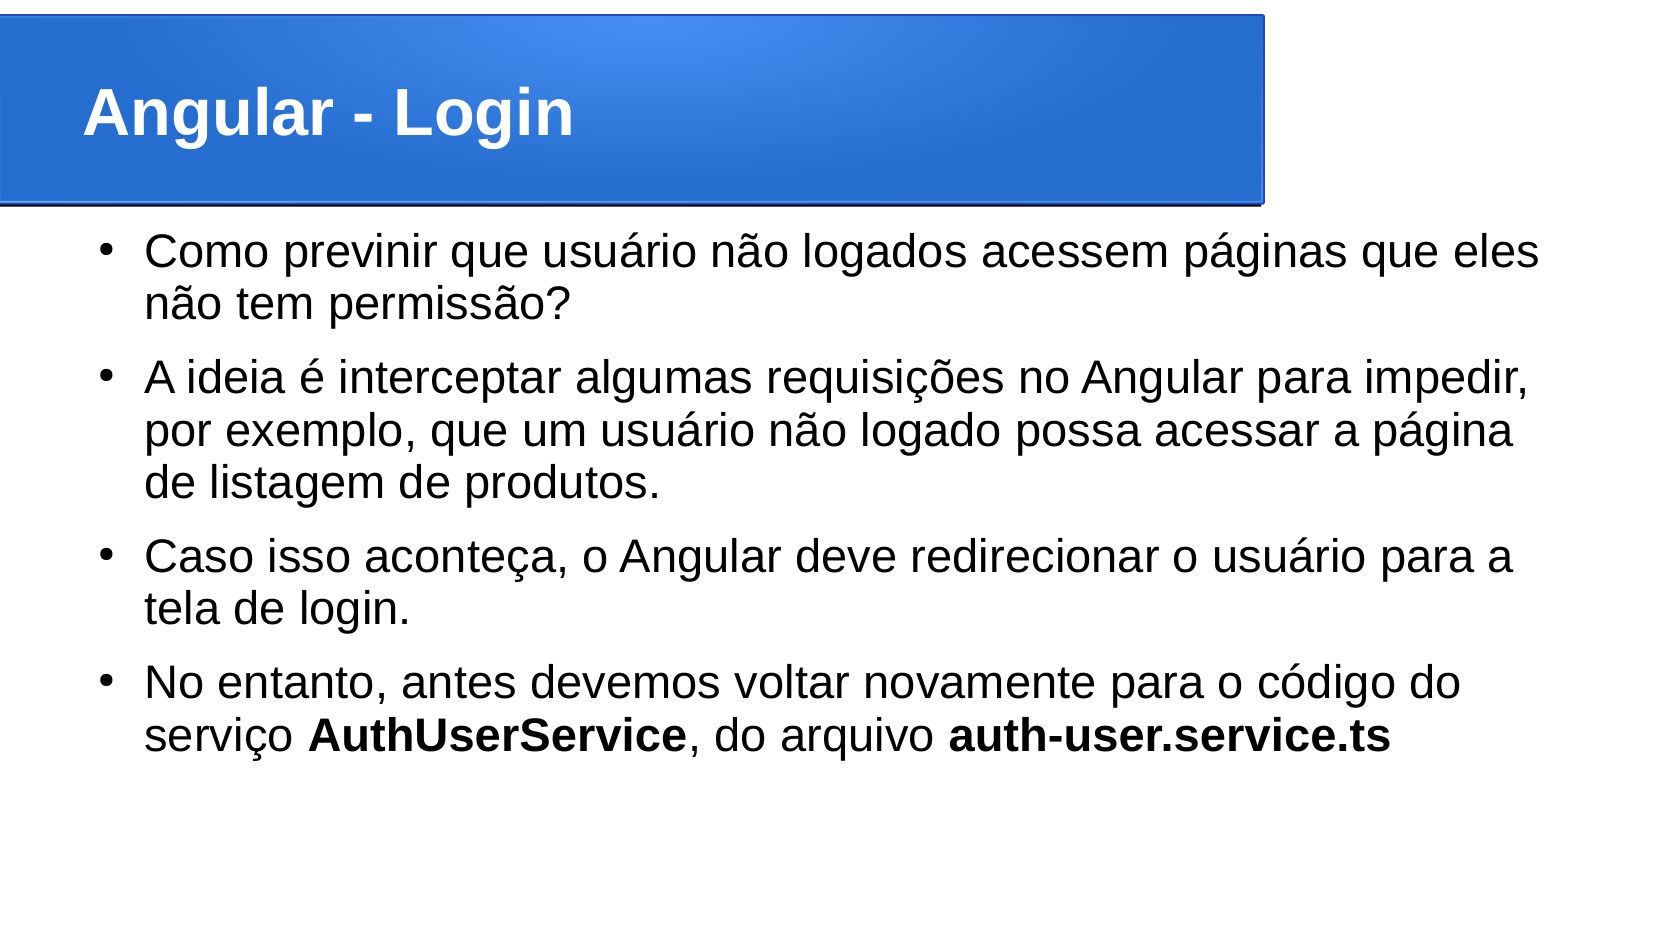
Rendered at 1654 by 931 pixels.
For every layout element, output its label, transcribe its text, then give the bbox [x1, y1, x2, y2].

list Como previnir que usuário não logados acessem páginas que eles não tem permissão? A ideia é interceptar algumas requisições no Angular para impedir, por exemplo, que um usuário não logado possa acessar a página de listagem de produtos. Caso isso aconteça, o Angular deve redirecionar o usuário para a tela de login. No entanto, antes devemos voltar novamente para o código do serviço AuthUserService, do arquivo auth-user.service.ts [82, 224, 1571, 764]
title Angular - Login [82, 35, 1235, 189]
